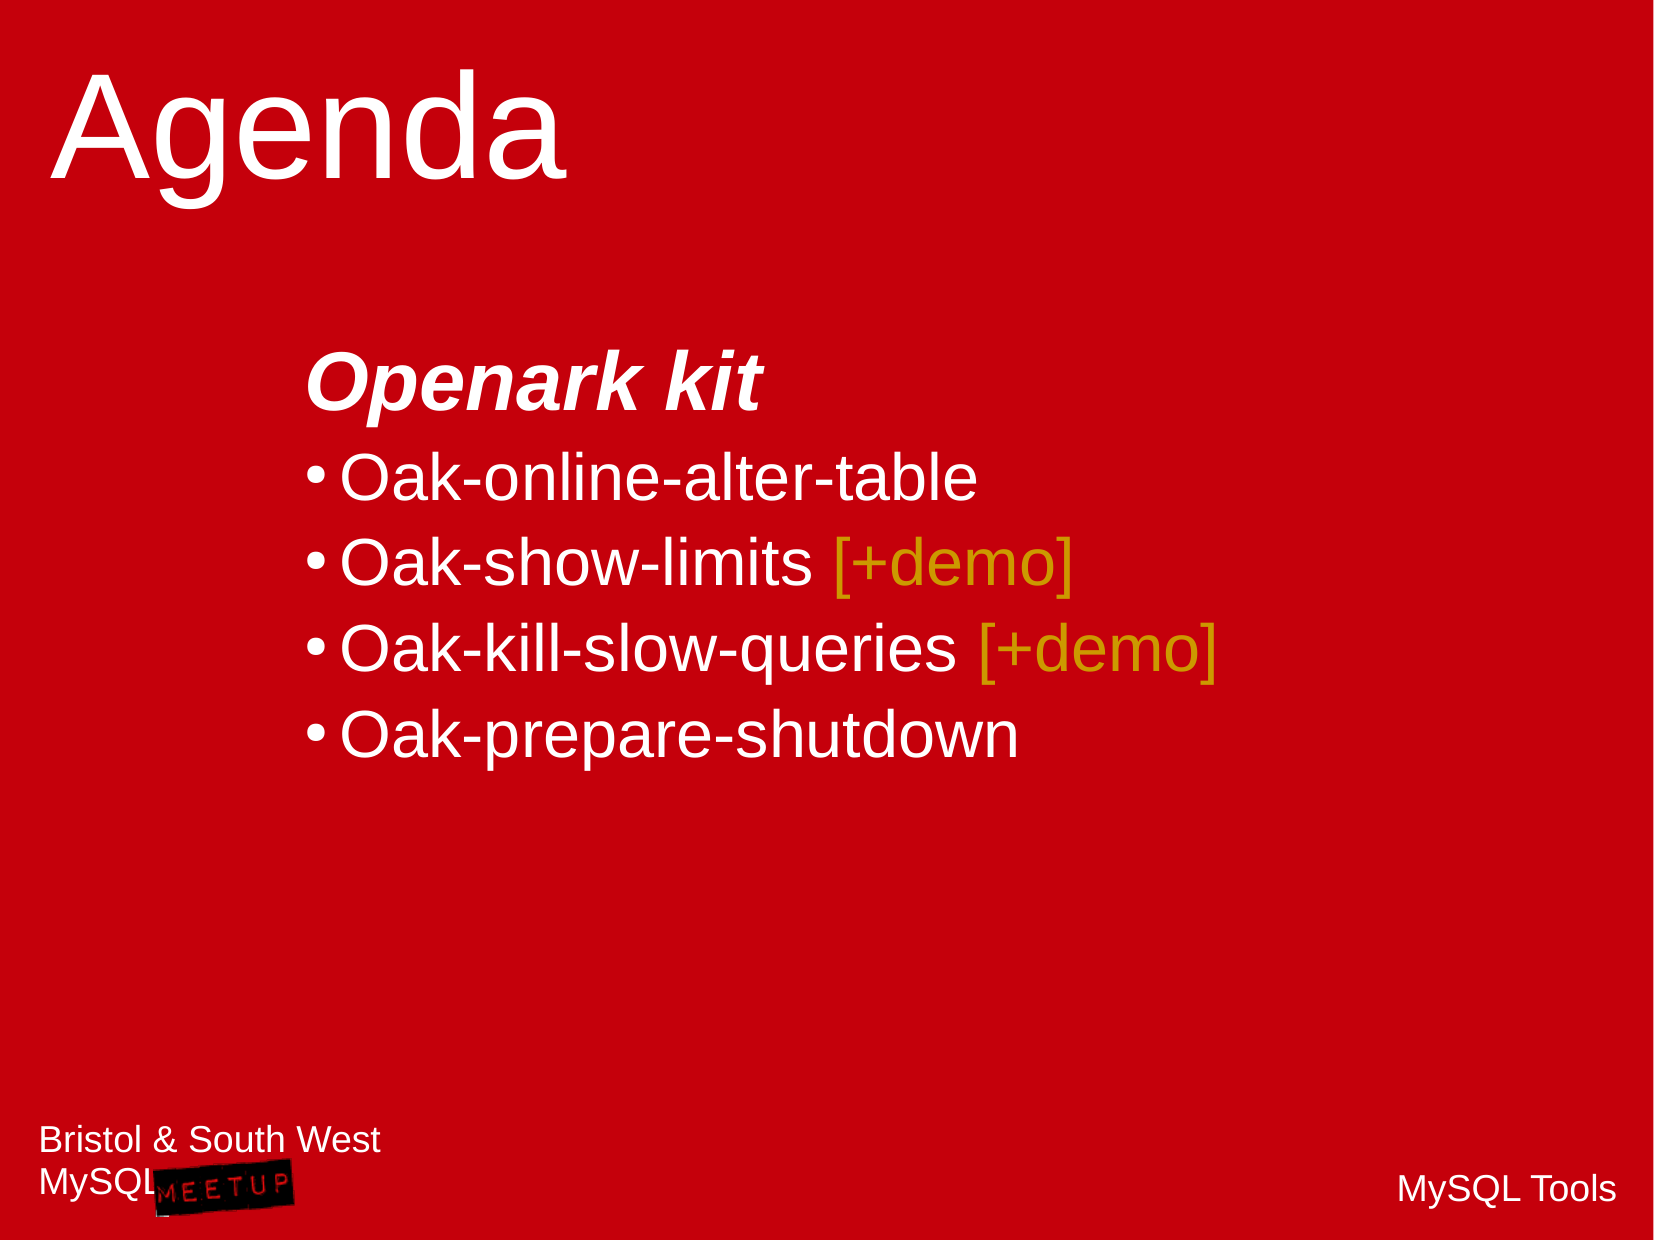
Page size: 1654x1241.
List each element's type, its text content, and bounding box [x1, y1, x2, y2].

text_box Agenda [35, 35, 583, 218]
text_box Bristol & South West MySQL [23, 1110, 768, 1214]
picture [153, 1157, 296, 1217]
text_box MySQL Tools [1381, 1159, 1654, 1217]
text_box Openark kit Oak-online-alter-table Oak-show-limits [+demo] Oak-kill-slow-queries [+demo] Oak-prepare-shutdown [218, 206, 1495, 928]
